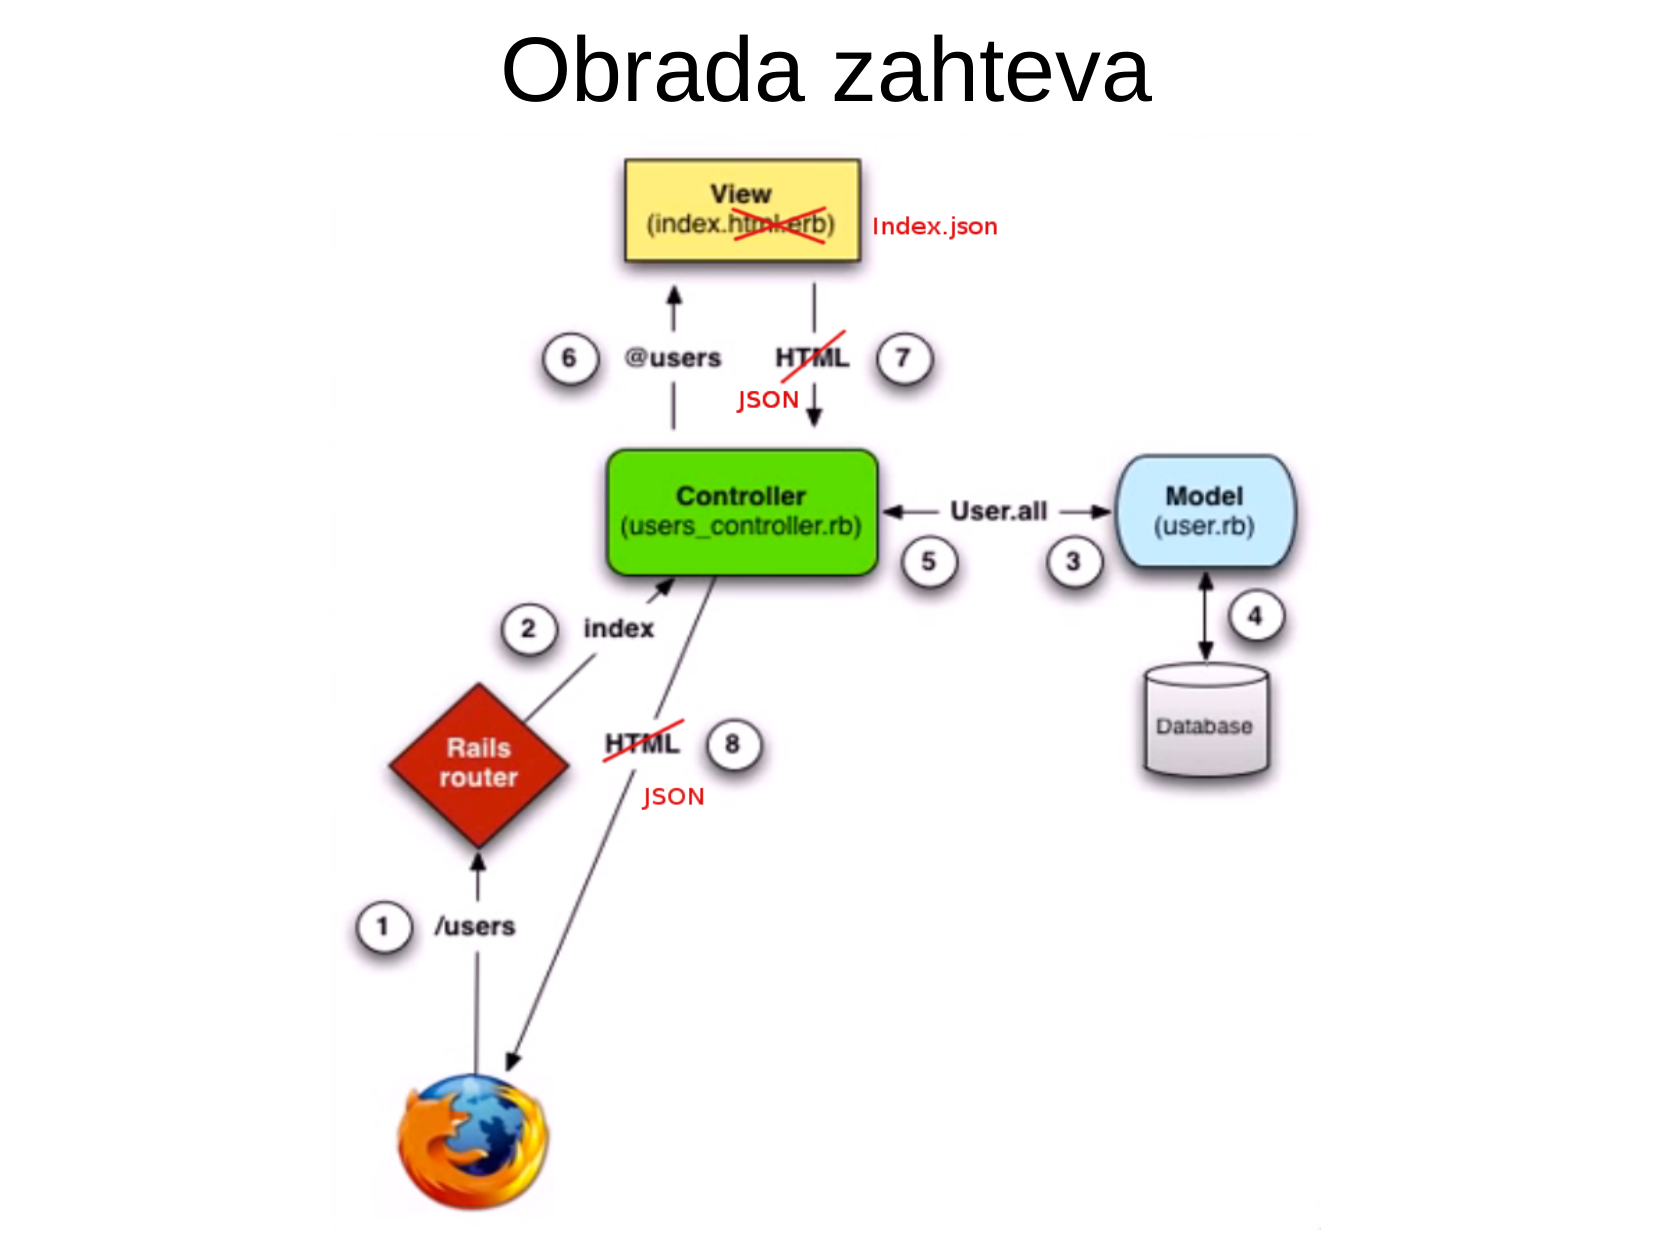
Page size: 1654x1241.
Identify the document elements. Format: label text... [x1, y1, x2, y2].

picture [329, 133, 1321, 1231]
title Obrada zahteva [82, 18, 1571, 122]
